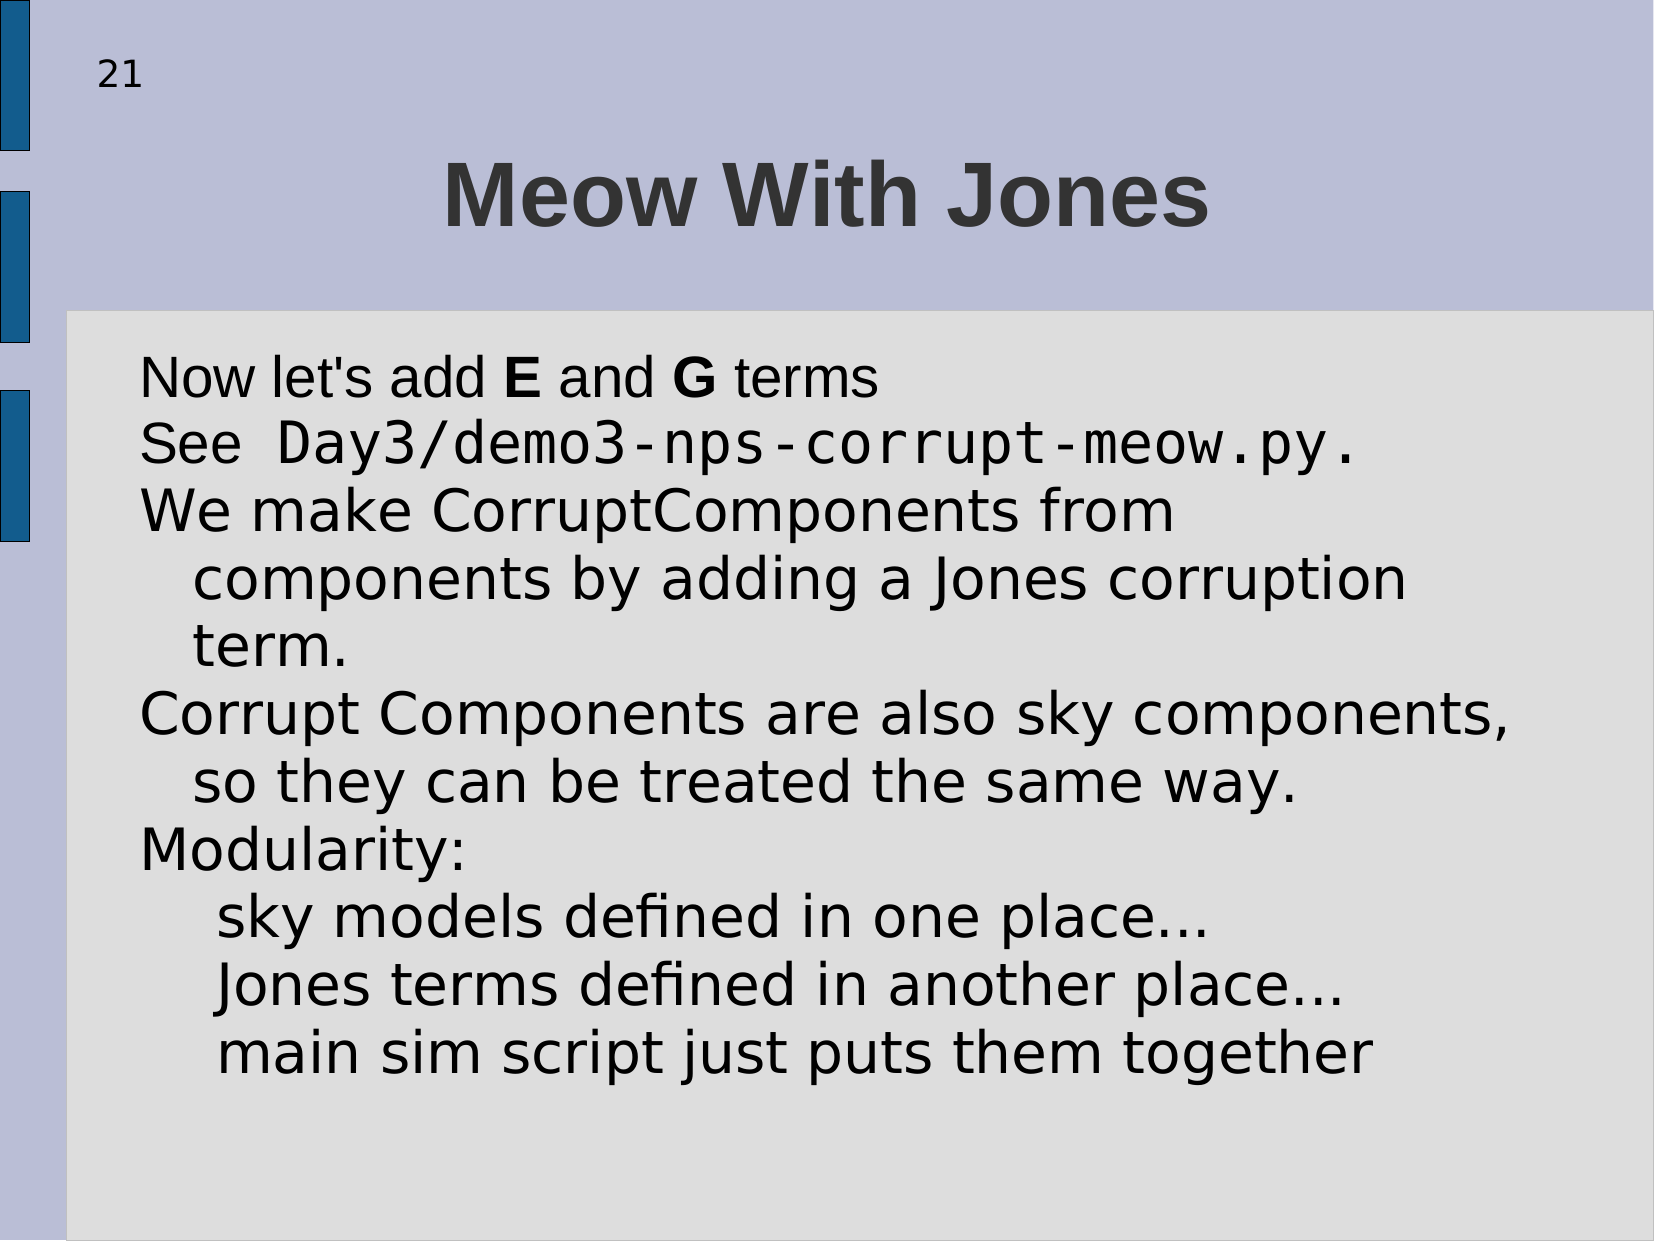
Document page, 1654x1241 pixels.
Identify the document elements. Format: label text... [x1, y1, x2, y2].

text_box <number> [84, 45, 319, 119]
title Meow With Jones [121, 91, 1534, 299]
list Now let's add E and G terms See Day3/demo3-nps-corrupt-meow.py. We make CorruptComponents from components by adding a Jones corruption term. Corrupt Components are also sky components, so they can be treated the same way. Modularity: sky models defined in one place... Jones terms defined in another place... main sim script just puts them together [121, 344, 1534, 1158]
